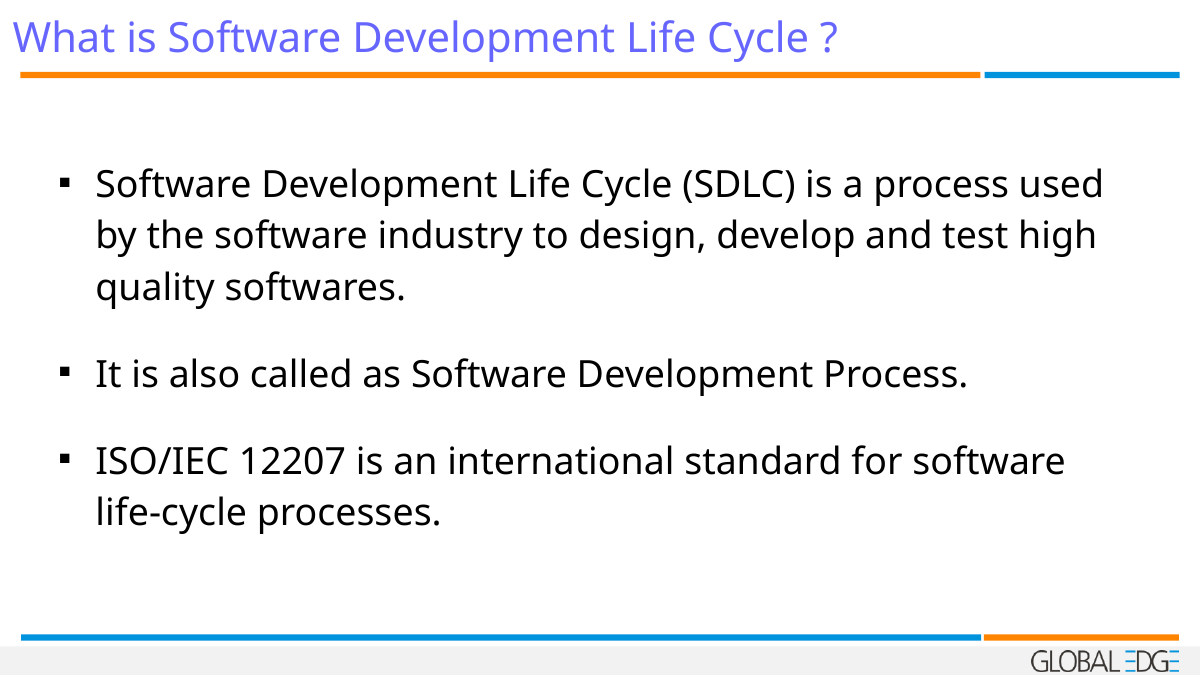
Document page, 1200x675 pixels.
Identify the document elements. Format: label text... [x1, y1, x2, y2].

title What is Software Development Life Cycle ? [12, 9, 1088, 63]
picture [1031, 650, 1179, 672]
subtitle Software Development Life Cycle (SDLC) is a process used by the software industry to design, develop and test high quality softwares. It is also called as Software Development Process. ISO/IEC 12207 is an international standard for software life-cycle processes. [60, 157, 1140, 550]
